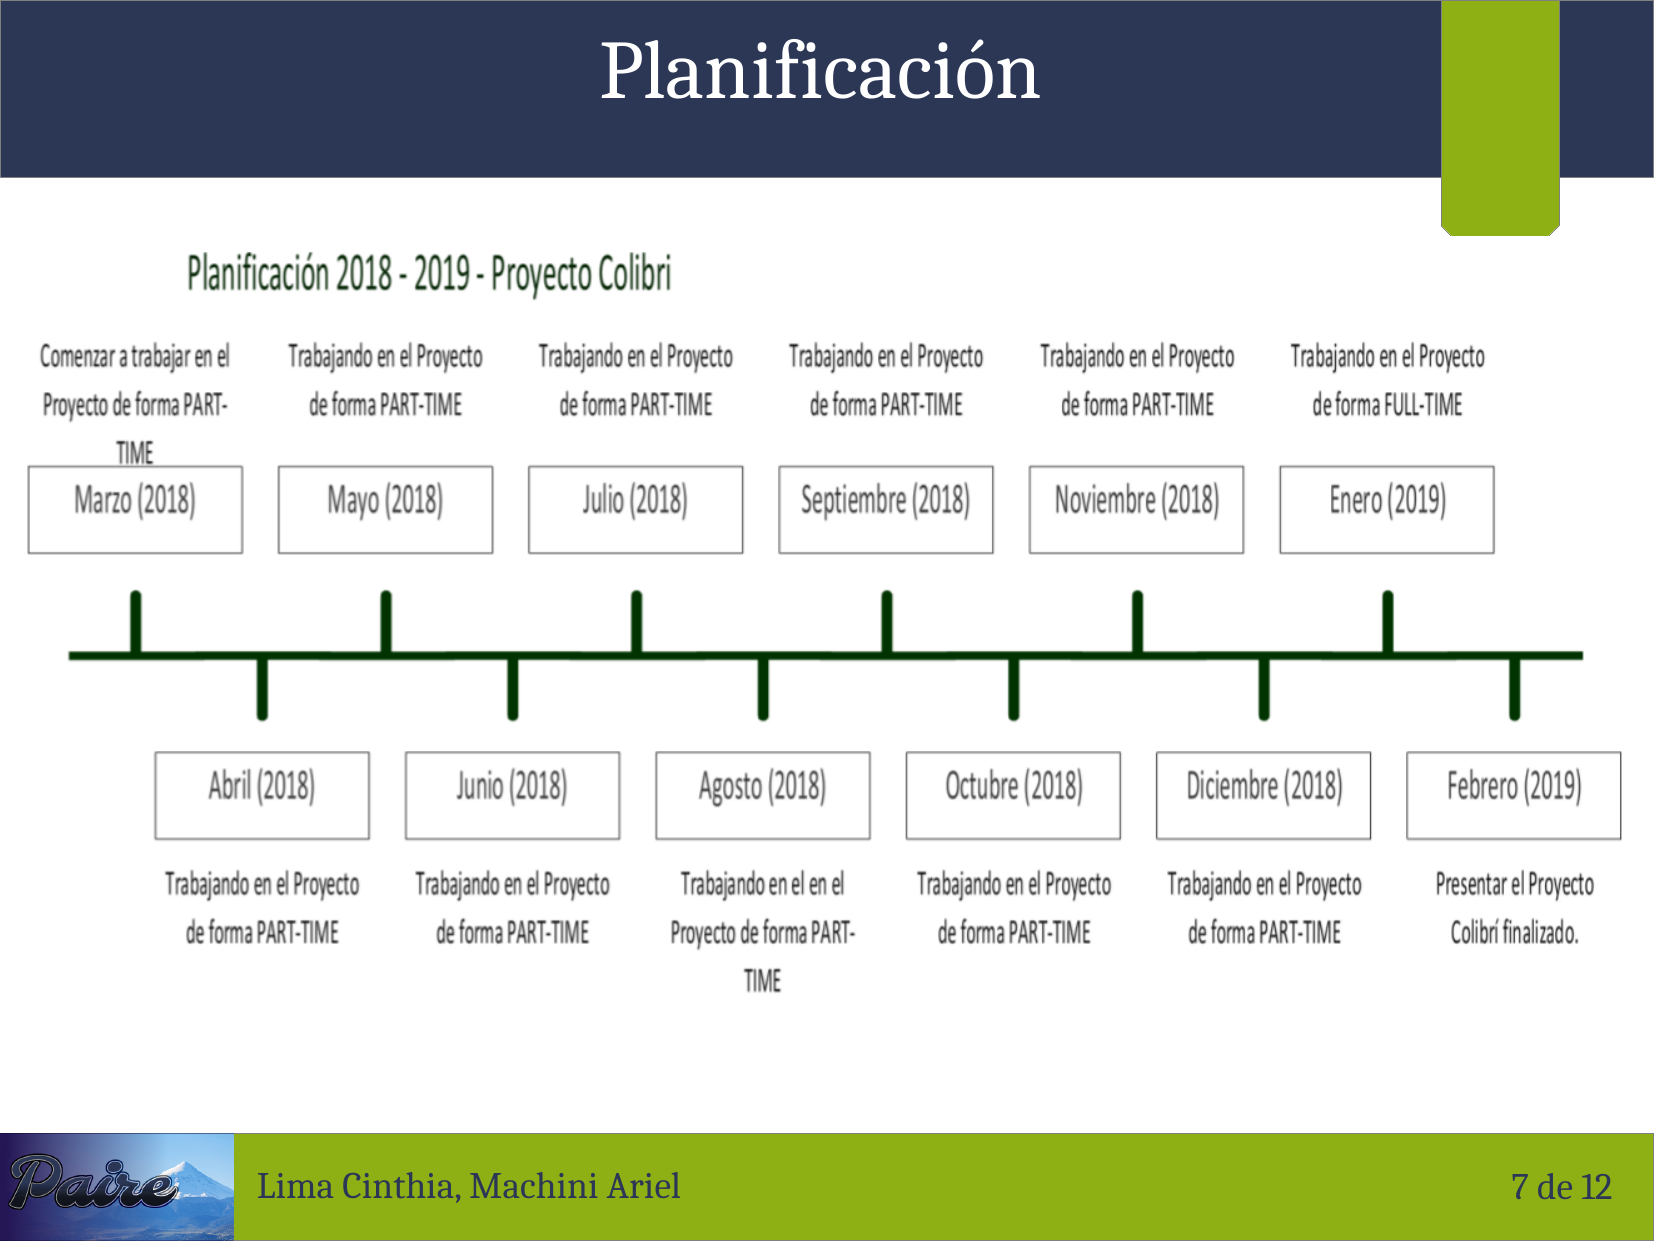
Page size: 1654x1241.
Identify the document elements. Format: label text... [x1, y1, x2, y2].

picture [0, 1133, 234, 1241]
text_box Lima Cinthia, Machini Ariel [242, 1157, 715, 1217]
text_box <number> de 12 [1488, 1158, 1654, 1241]
text_box [234, 1133, 1654, 1241]
picture [20, 236, 1634, 1004]
text_box Planificación [342, 15, 1300, 130]
text_box [0, 0, 1654, 236]
